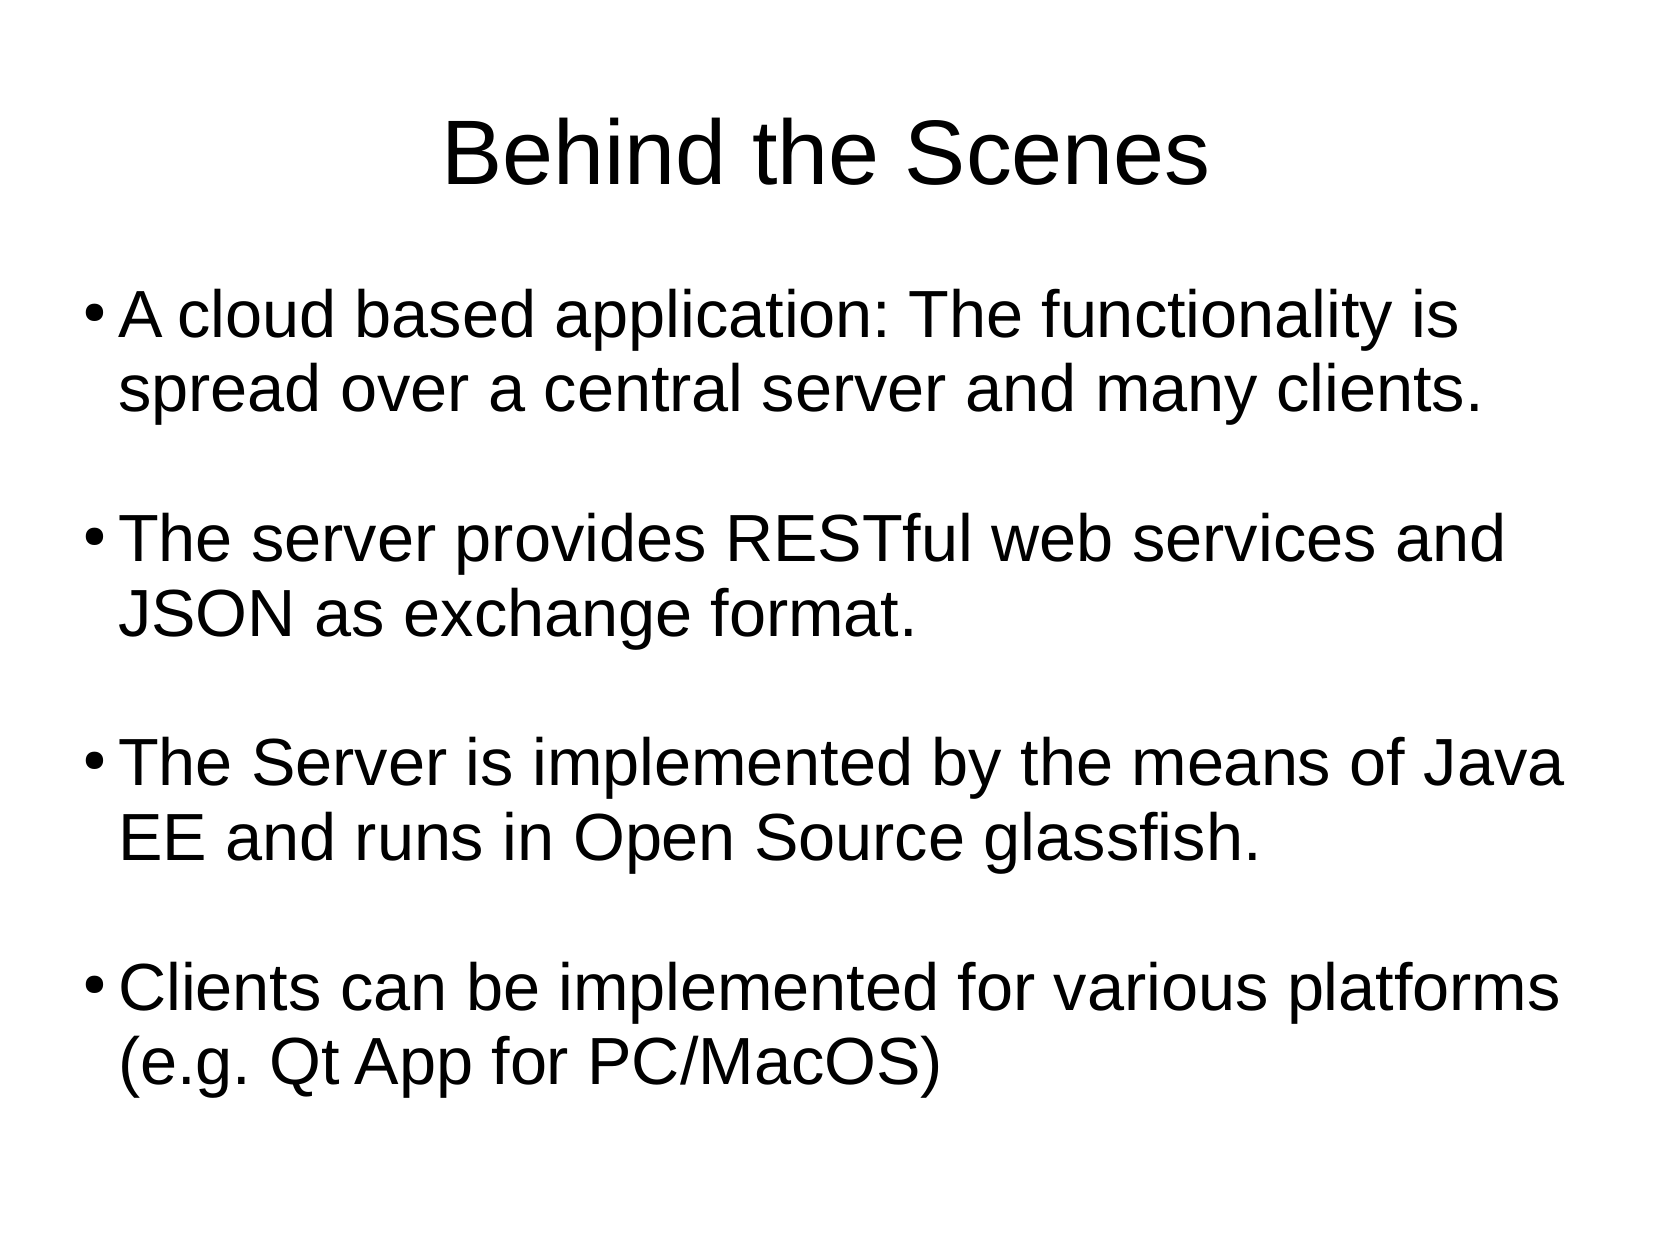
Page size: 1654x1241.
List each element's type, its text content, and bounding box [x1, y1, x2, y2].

title Behind the Scenes [82, 49, 1571, 201]
subtitle A cloud based application: The functionality is spread over a central server and many clients. The server provides RESTful web services and JSON as exchange format. The Server is implemented by the means of Java EE and runs in Open Source glassfish. Clients can be implemented for various platforms (e.g. Qt App for PC/MacOS) [82, 201, 1571, 1100]
